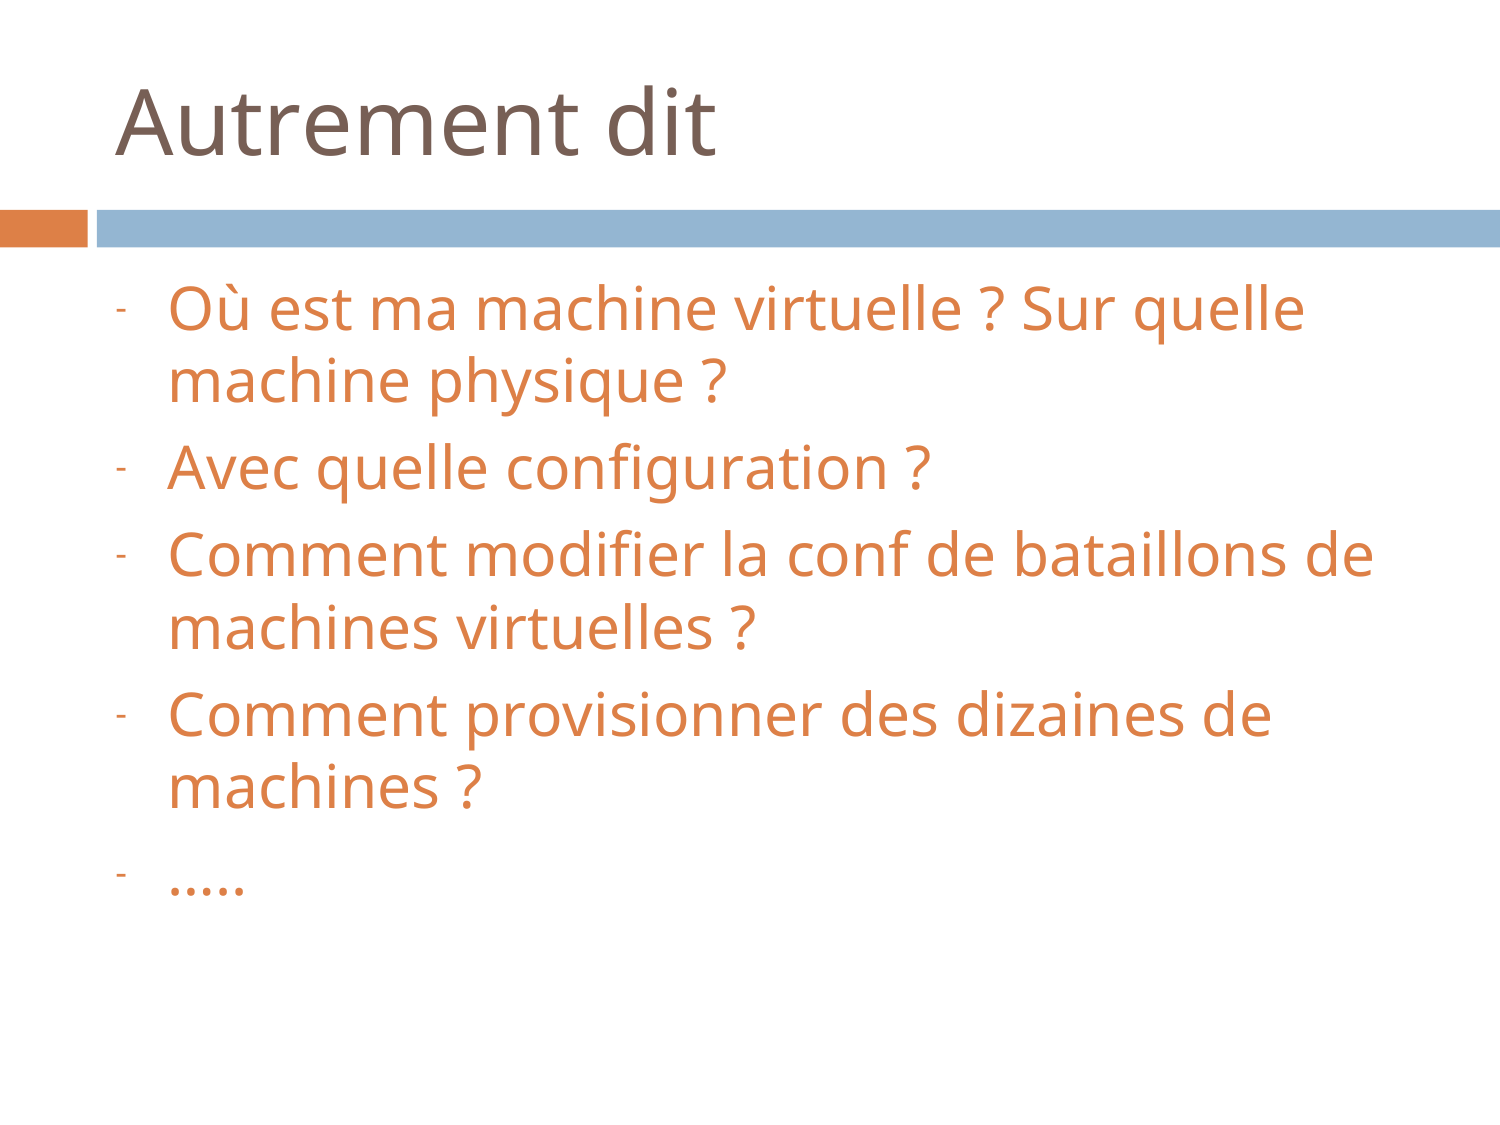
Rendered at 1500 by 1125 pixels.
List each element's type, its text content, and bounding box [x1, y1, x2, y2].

title Autrement dit [100, 37, 1438, 201]
list Où est ma machine virtuelle ? Sur quelle machine physique ? Avec quelle configuration ? Comment modifier la conf de bataillons de machines virtuelles ? Comment provisionner des dizaines de machines ? ….. [100, 262, 1438, 1125]
